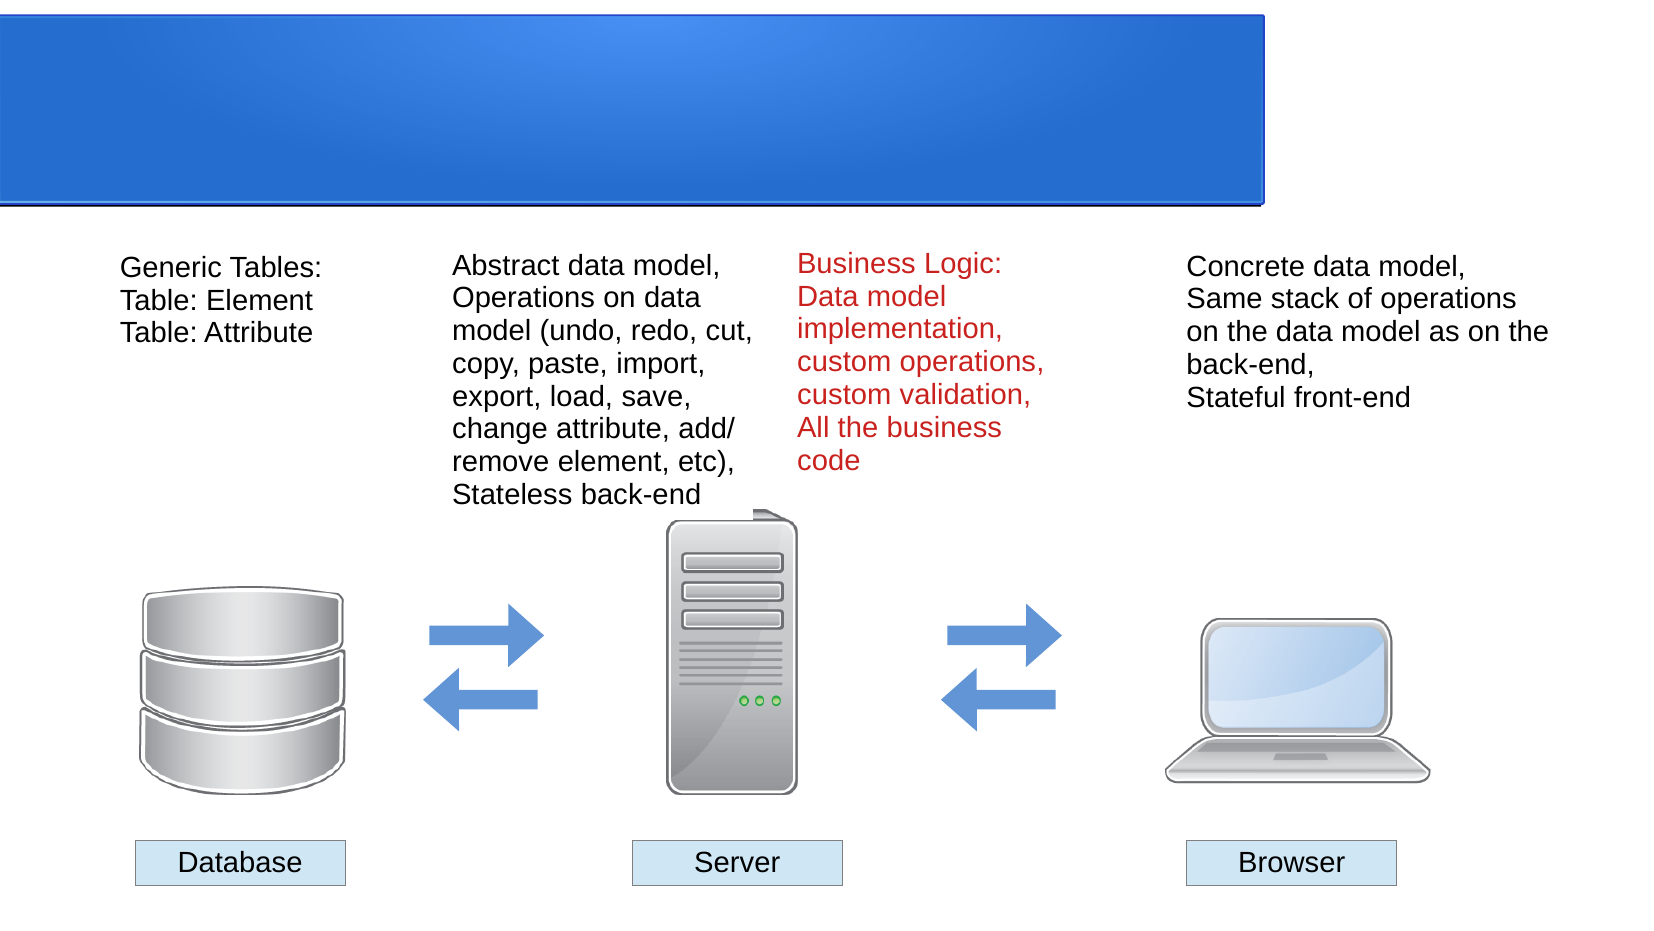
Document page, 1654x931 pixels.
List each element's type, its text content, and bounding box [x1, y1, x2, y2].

picture [139, 586, 346, 796]
text_box Database [135, 840, 346, 886]
picture [420, 600, 548, 736]
text_box Concrete data model, Same stack of operations on the data model as on the back-end, Stateful front-end [1171, 249, 1532, 415]
text_box Generic Tables: Table: Element Table: Attribute [105, 255, 316, 346]
text_box Abstract data model, Operations on data model (undo, redo, cut, copy, paste, import, export, load, save, change attribute, add/ remove element, etc), Stateless back-end [437, 240, 753, 520]
picture [1153, 606, 1442, 796]
picture [666, 509, 798, 796]
text_box Business Logic: Data model implementation, custom operations, custom validation, All the business code [782, 249, 993, 475]
text_box Browser [1186, 840, 1397, 886]
picture [937, 600, 1066, 736]
text_box Server [632, 840, 843, 886]
